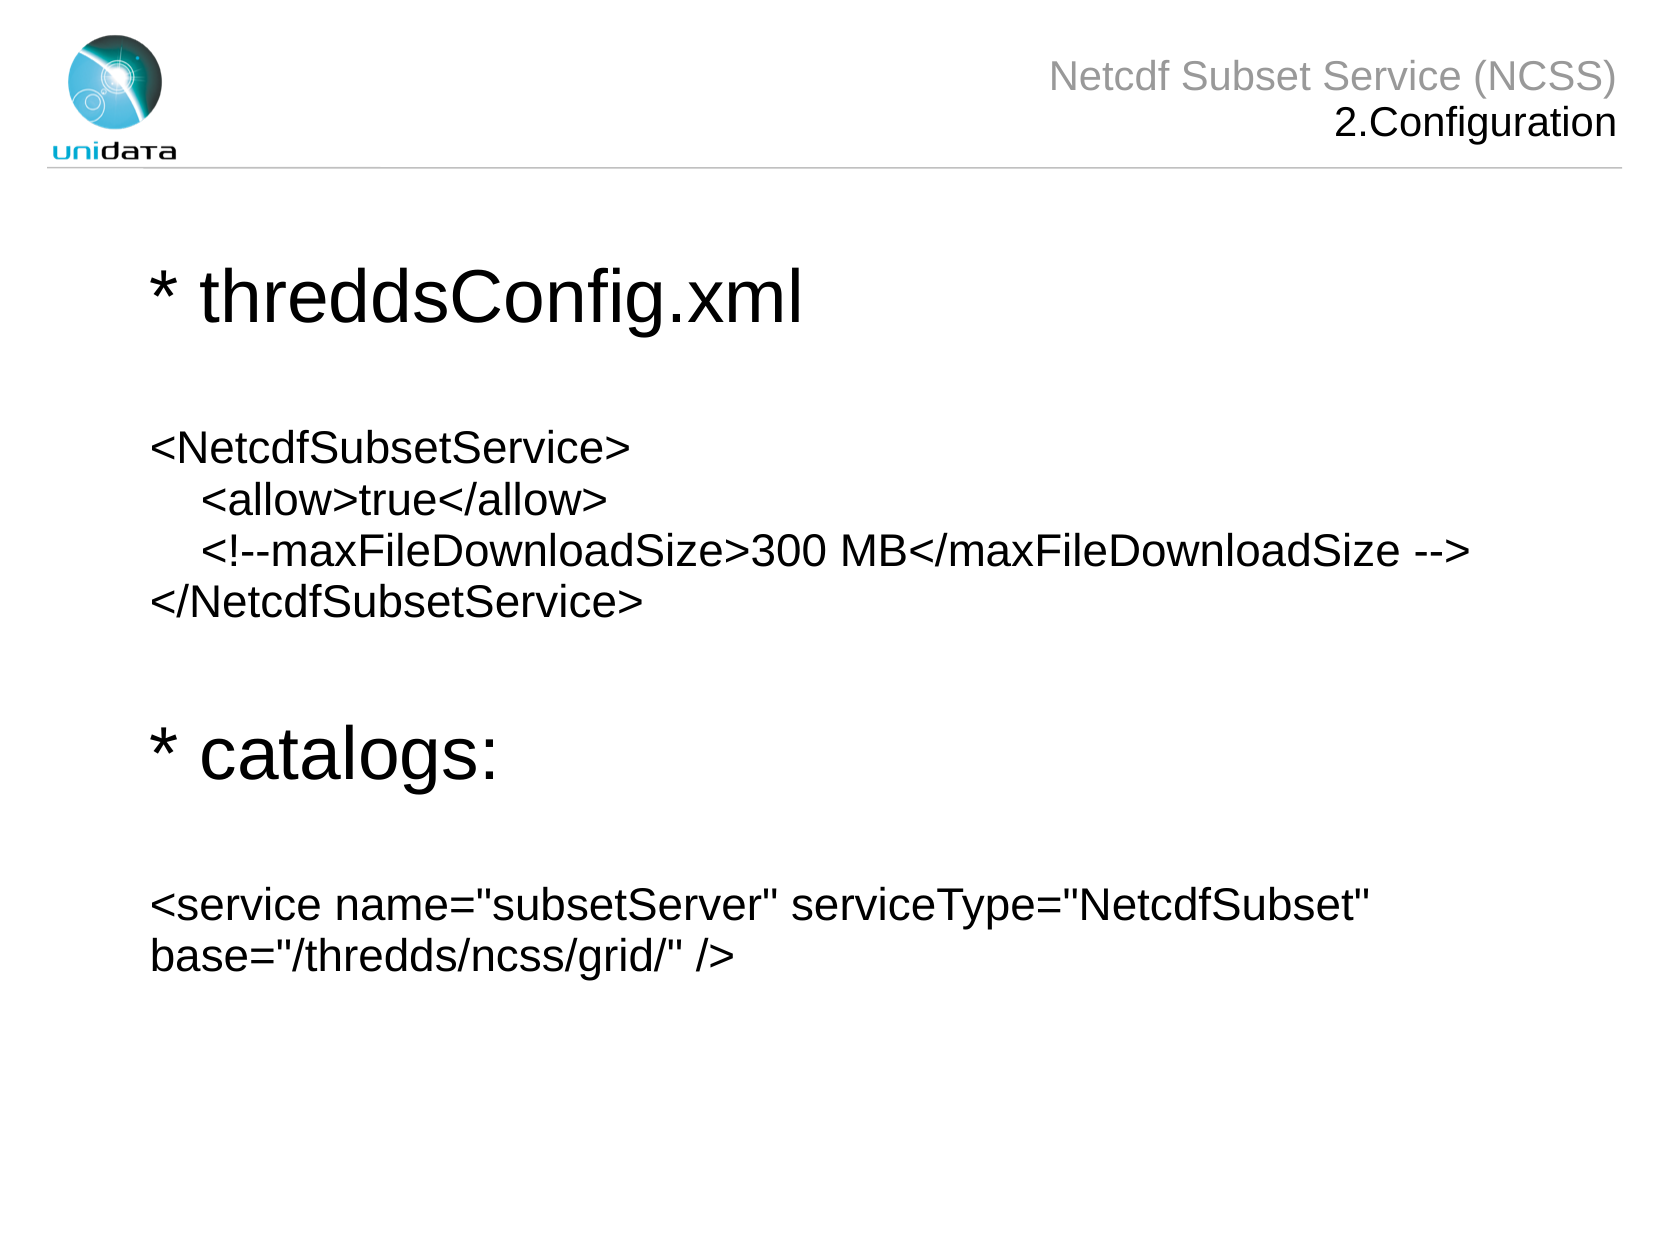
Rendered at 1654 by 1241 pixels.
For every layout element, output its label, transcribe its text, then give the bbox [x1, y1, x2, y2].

text_box * threddsConfig.xml <NetcdfSubsetService> <allow>true</allow> <!--maxFileDownloadSize>300 MB</maxFileDownloadSize --> </NetcdfSubsetService> * catalogs: <service name="subsetServer" serviceType="NetcdfSubset" base="/thredds/ncss/grid/" /> [135, 246, 1501, 1074]
picture [41, 23, 187, 174]
text_box Netcdf Subset Service (NCSS) 2.Configuration [980, 41, 1618, 158]
